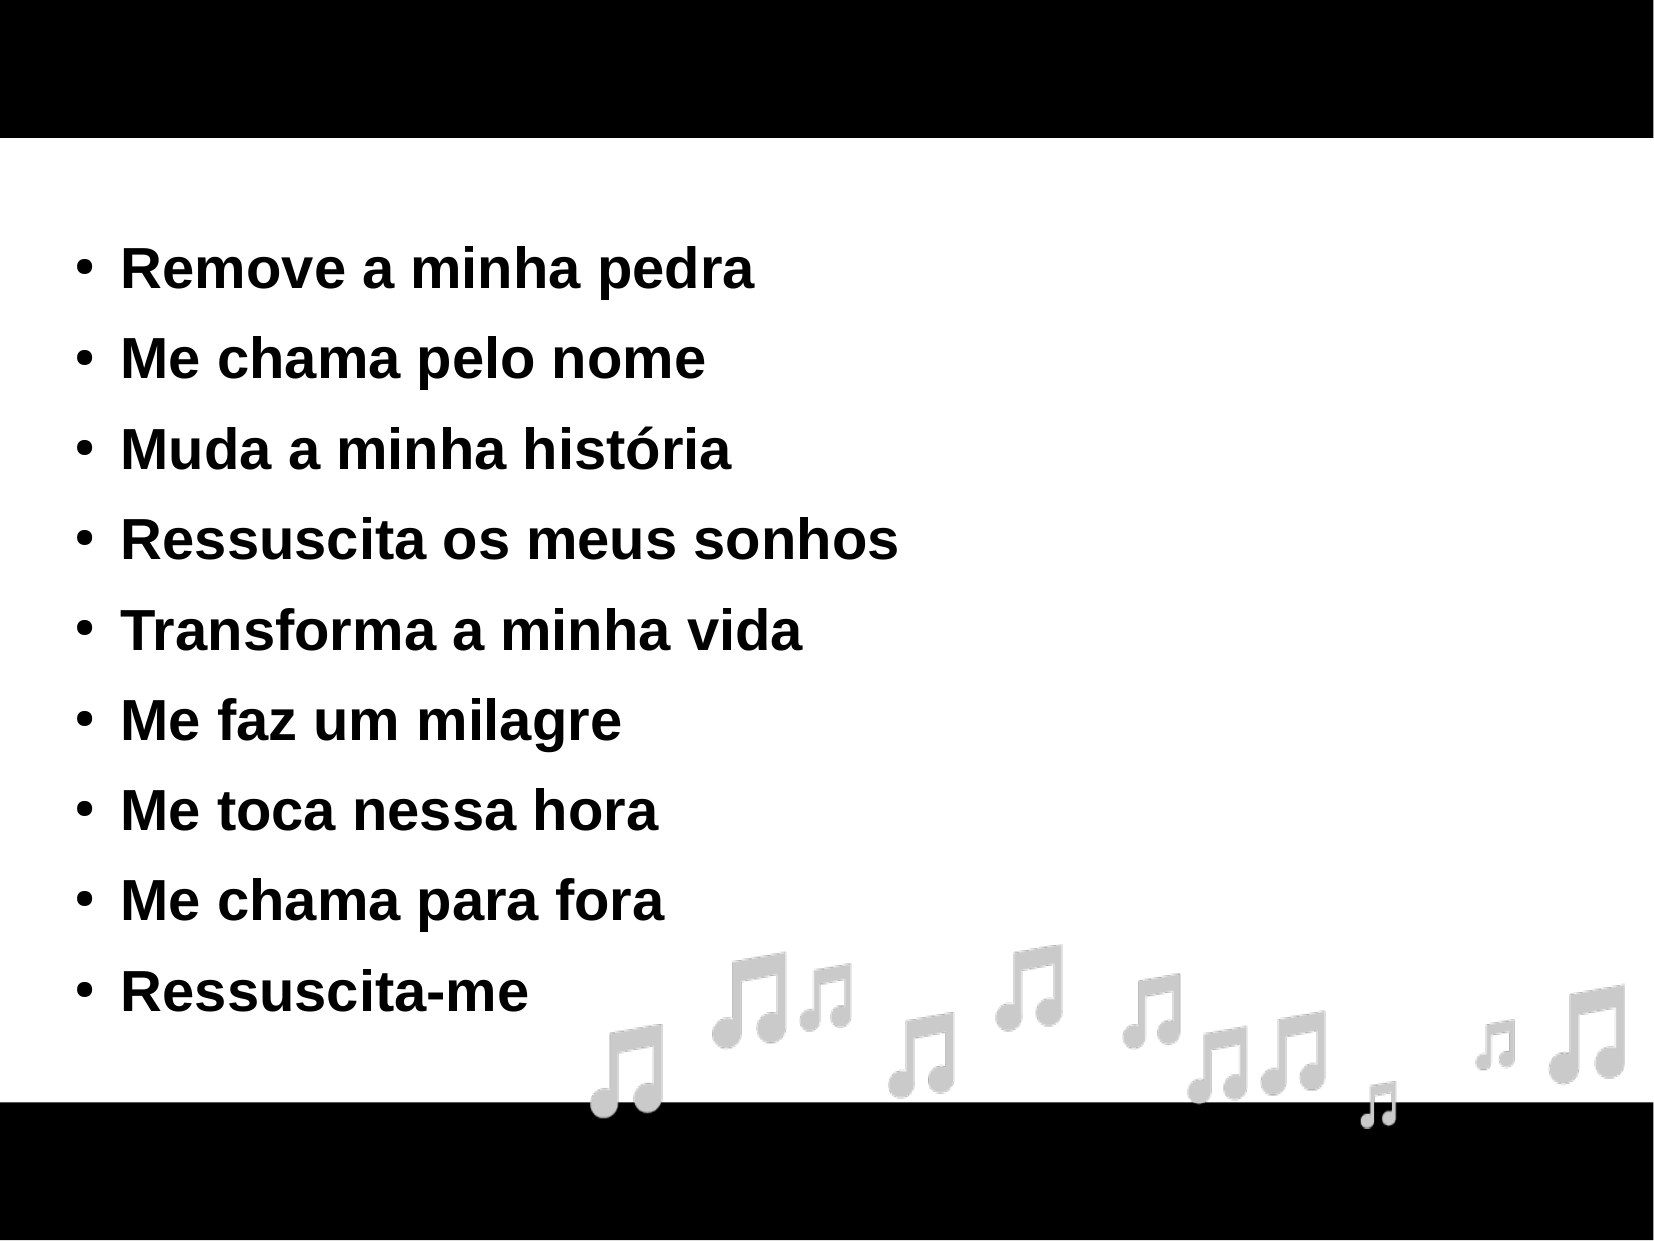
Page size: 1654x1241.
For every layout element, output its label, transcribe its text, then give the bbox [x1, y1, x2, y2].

list Remove a minha pedra Me chama pelo nome Muda a minha história Ressuscita os meus sonhos Transforma a minha vida Me faz um milagre Me toca nessa hora Me chama para fora Ressuscita-me [59, 236, 1595, 1024]
